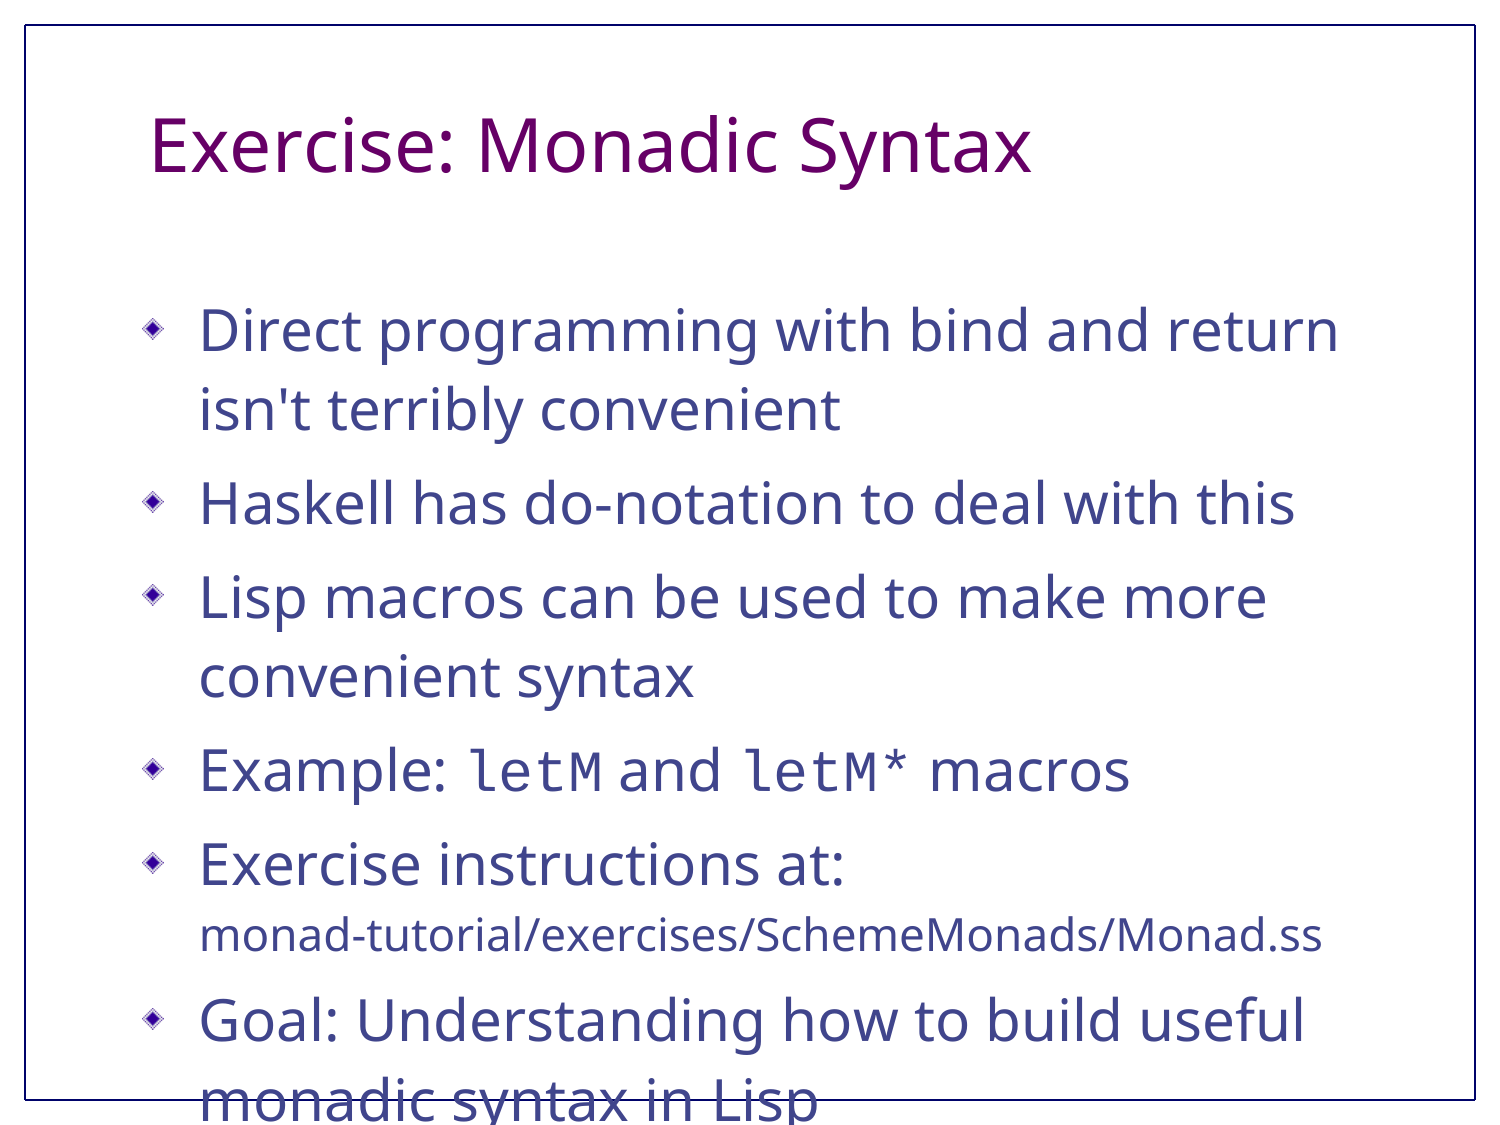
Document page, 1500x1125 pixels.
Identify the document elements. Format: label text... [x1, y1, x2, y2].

list Direct programming with bind and return isn't terribly convenient Haskell has do-notation to deal with this Lisp macros can be used to make more convenient syntax Example: letM and letM* macros Exercise instructions at: monad-tutorial/exercises/SchemeMonads/Monad.ss Goal: Understanding how to build useful monadic syntax in Lisp [142, 289, 1418, 1060]
title Exercise: Monadic Syntax [148, 57, 1386, 231]
